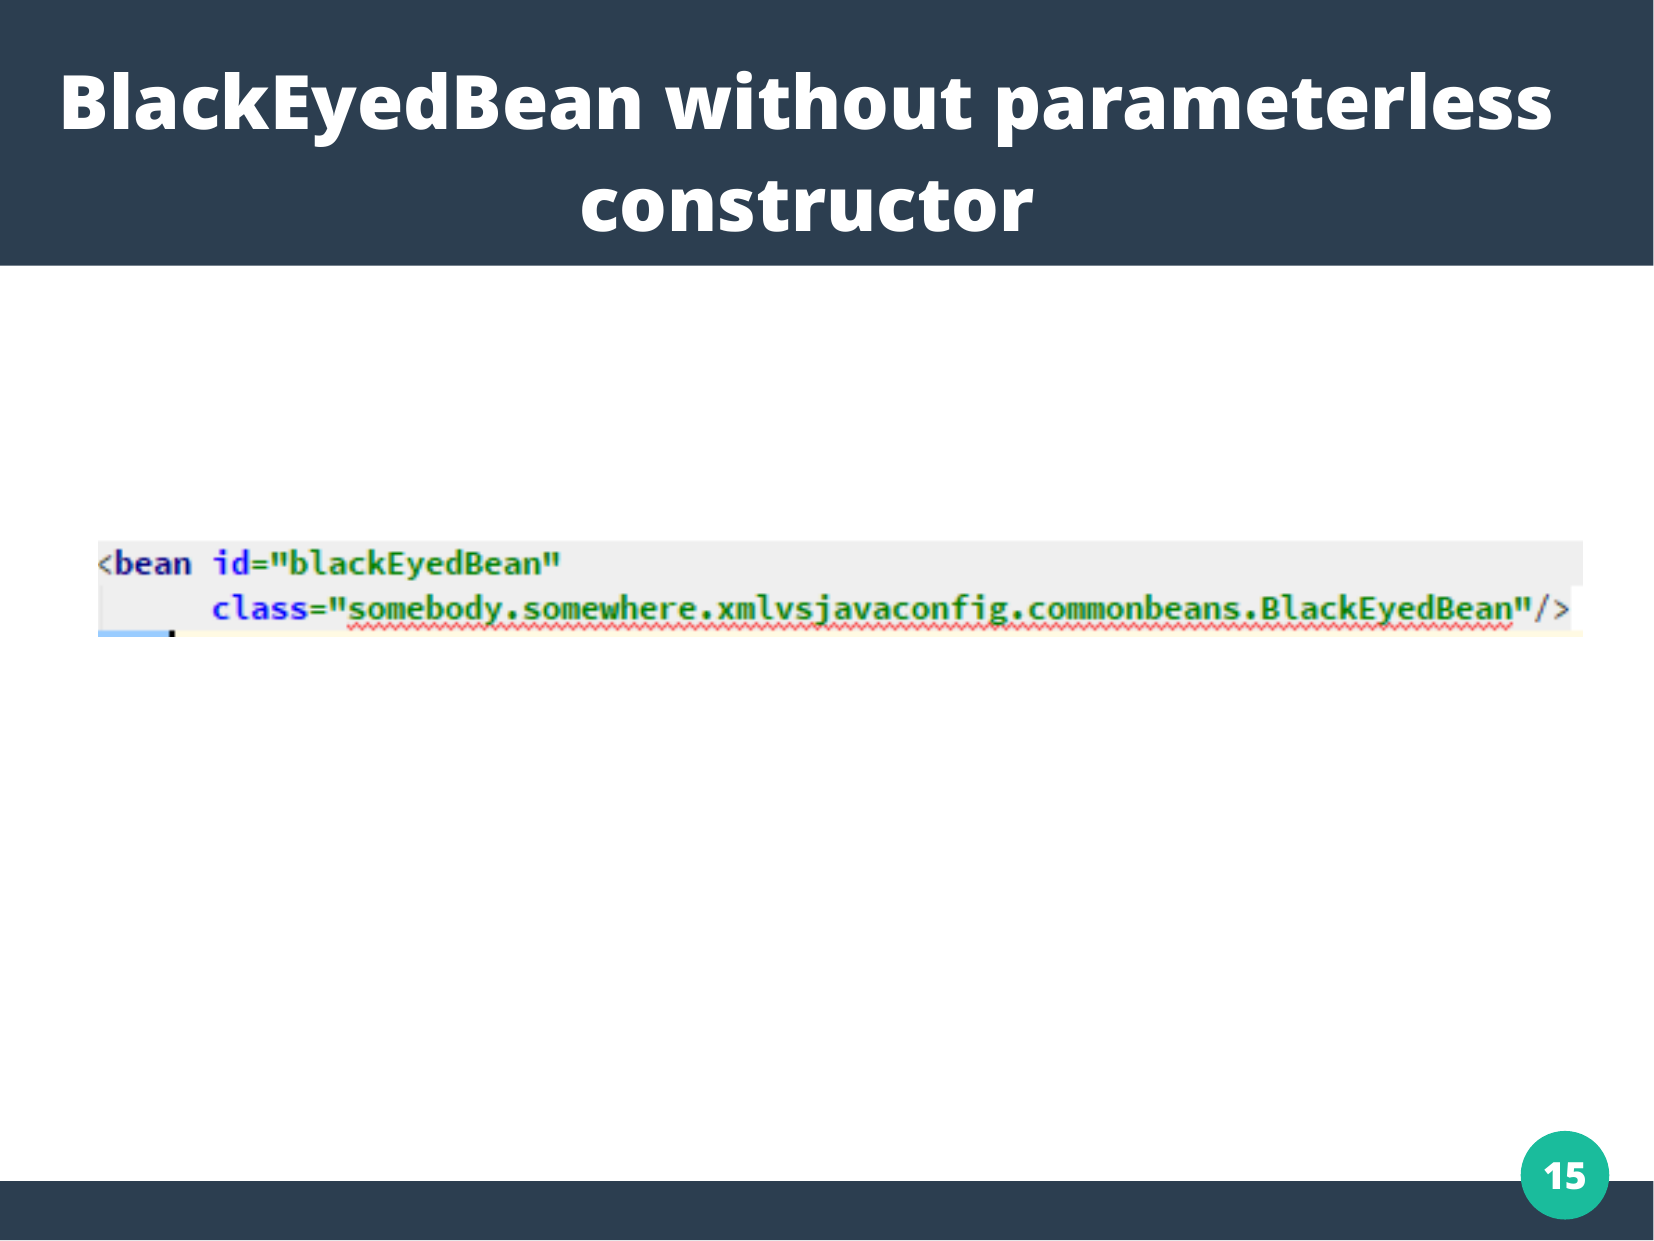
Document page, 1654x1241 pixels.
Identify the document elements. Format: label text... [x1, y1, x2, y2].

title BlackEyedBean without parameterless constructor [59, 49, 1595, 207]
picture [98, 539, 1583, 637]
